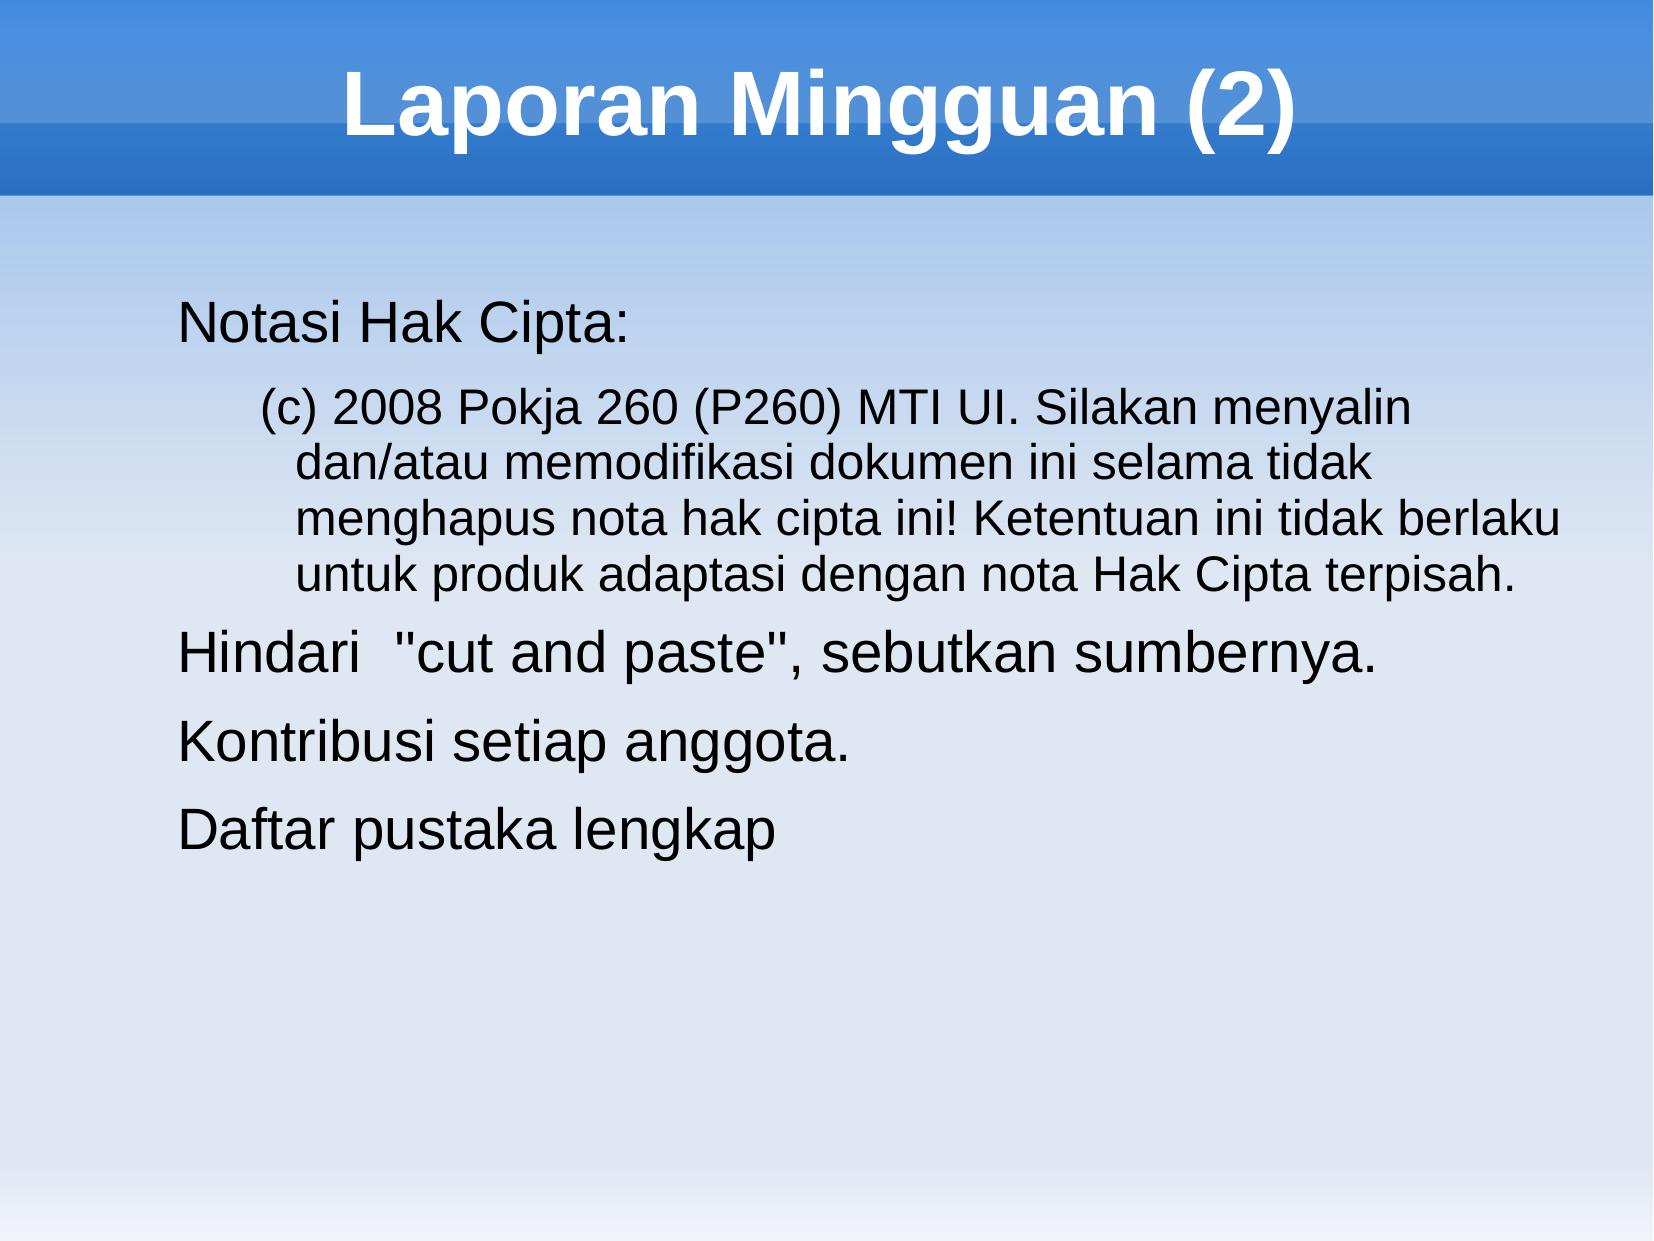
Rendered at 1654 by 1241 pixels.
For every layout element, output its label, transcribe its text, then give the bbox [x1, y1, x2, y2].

title Laporan Mingguan (2) [76, 7, 1565, 200]
list Notasi Hak Cipta: (c) 2008 Pokja 260 (P260) MTI UI. Silakan menyalin dan/atau memodifikasi dokumen ini selama tidak menghapus nota hak cipta ini! Ketentuan ini tidak berlaku untuk produk adaptasi dengan nota Hak Cipta terpisah. Hindari ''cut and paste'', sebutkan sumbernya. Kontribusi setiap anggota. Daftar pustaka lengkap [82, 290, 1571, 1095]
picture [0, 0, 1654, 1241]
